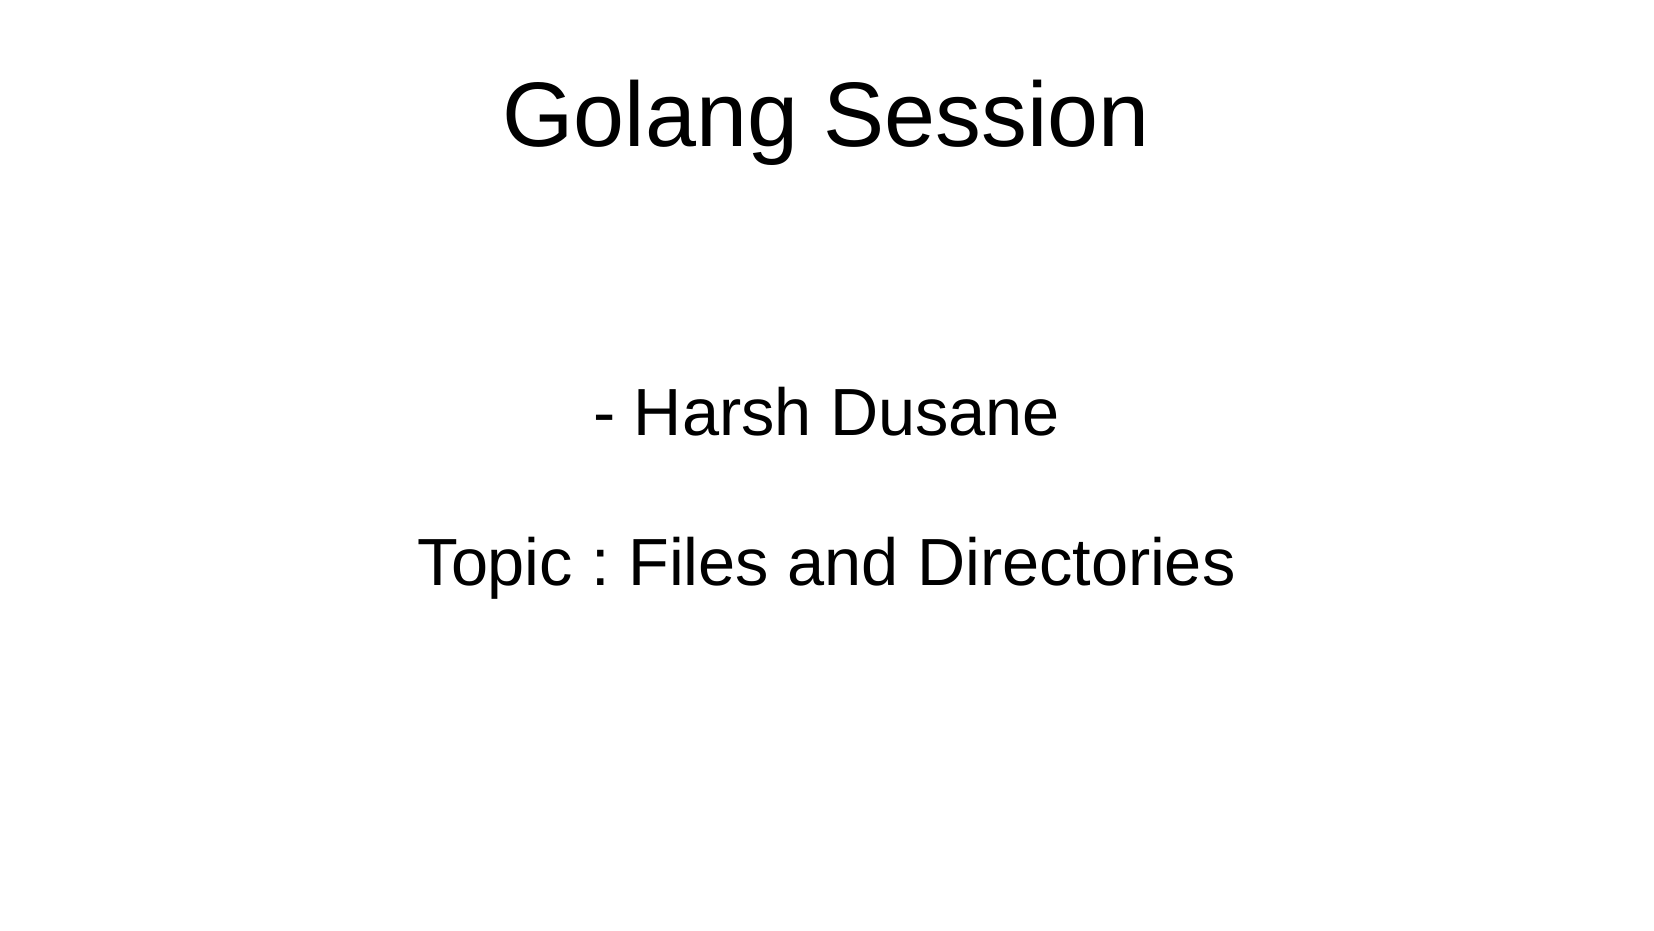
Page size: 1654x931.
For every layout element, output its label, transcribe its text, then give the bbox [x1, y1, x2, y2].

title Golang Session [82, 37, 1571, 193]
subtitle - Harsh Dusane Topic : Files and Directories [82, 217, 1571, 758]
